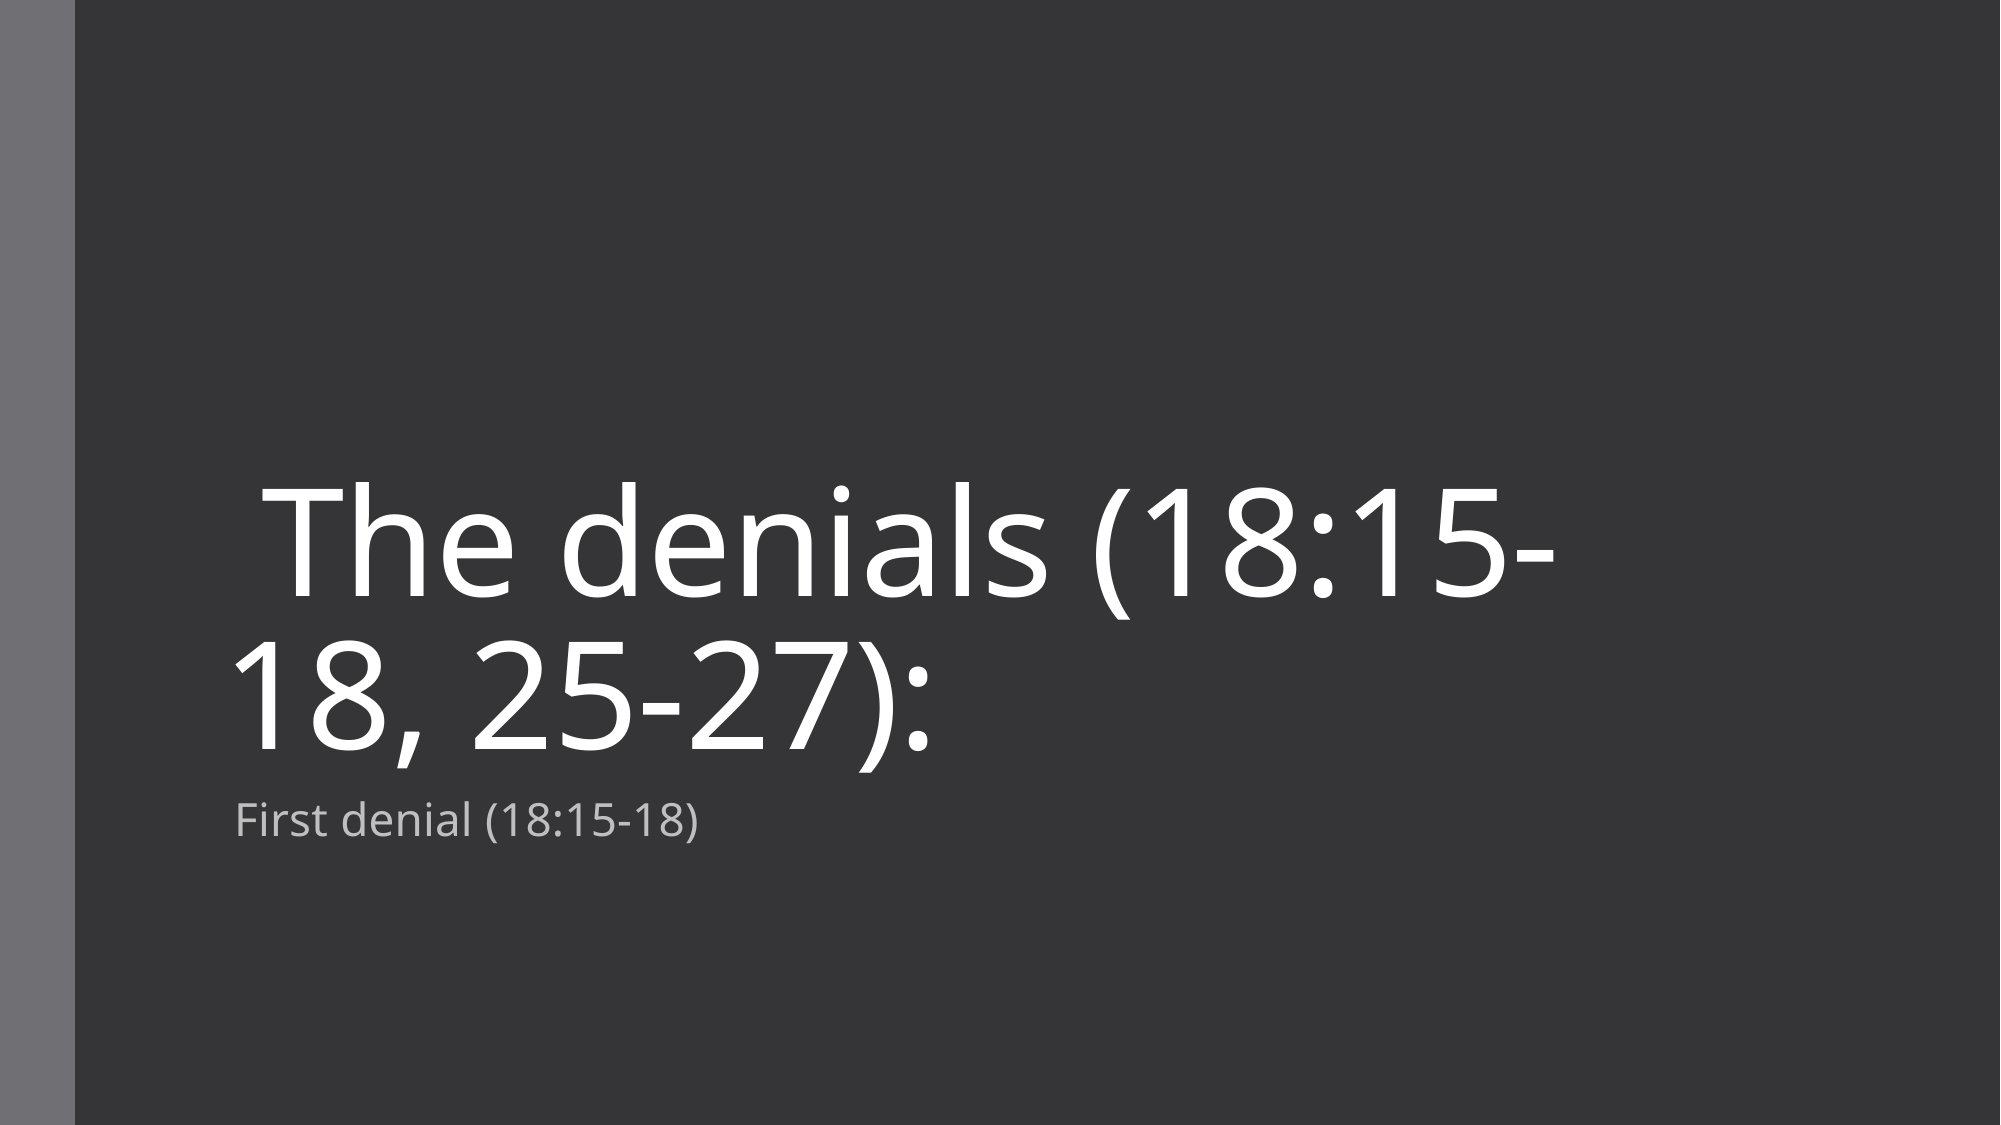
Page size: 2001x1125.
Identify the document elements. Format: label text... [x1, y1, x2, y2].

title The denials (18:15-18, 25-27): [206, 124, 1752, 787]
subtitle First denial (18:15-18) [206, 787, 1752, 1066]
